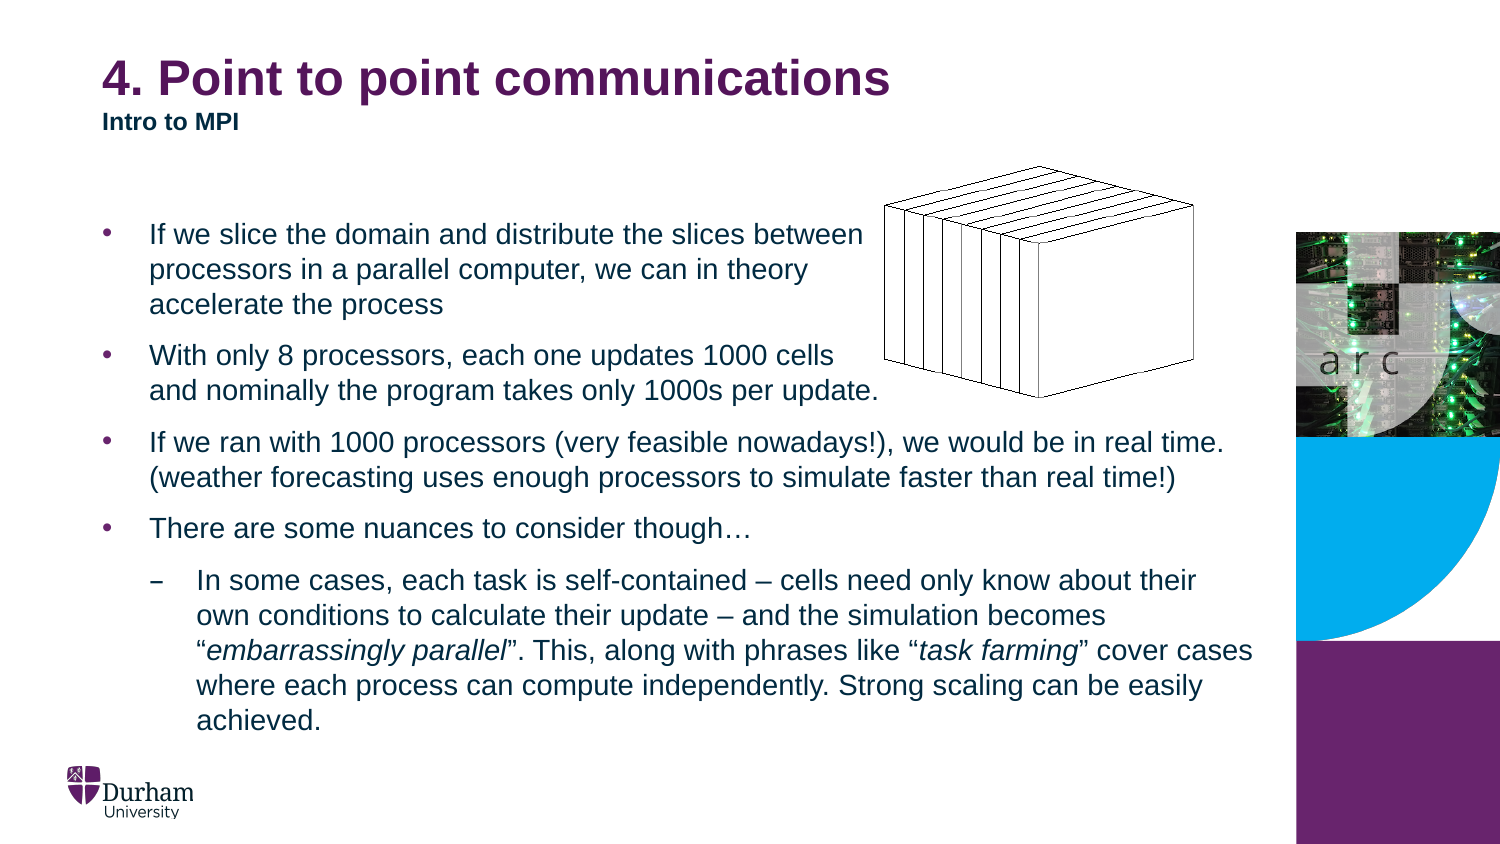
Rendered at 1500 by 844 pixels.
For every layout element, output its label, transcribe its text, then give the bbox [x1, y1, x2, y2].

list If we slice the domain and distribute the slices between processors in a parallel computer, we can in theory accelerate the process With only 8 processors, each one updates 1000 cells and nominally the program takes only 1000s per update. If we ran with 1000 processors (very feasible nowadays!), we would be in real time. (weather forecasting uses enough processors to simulate faster than real time!) There are some nuances to consider though… In some cases, each task is self-contained – cells need only know about their own conditions to calculate their update – and the simulation becomes “embarrassingly parallel”. This, along with phrases like “task farming” cover cases where each process can compute independently. Strong scaling can be easily achieved. [101, 163, 1258, 502]
title 4. Point to point communications Intro to MPI [101, 45, 1399, 187]
text_box [1296, 640, 1500, 844]
picture [67, 766, 193, 819]
picture [884, 165, 1194, 398]
picture [1332, 467, 1500, 640]
picture [1296, 232, 1500, 436]
